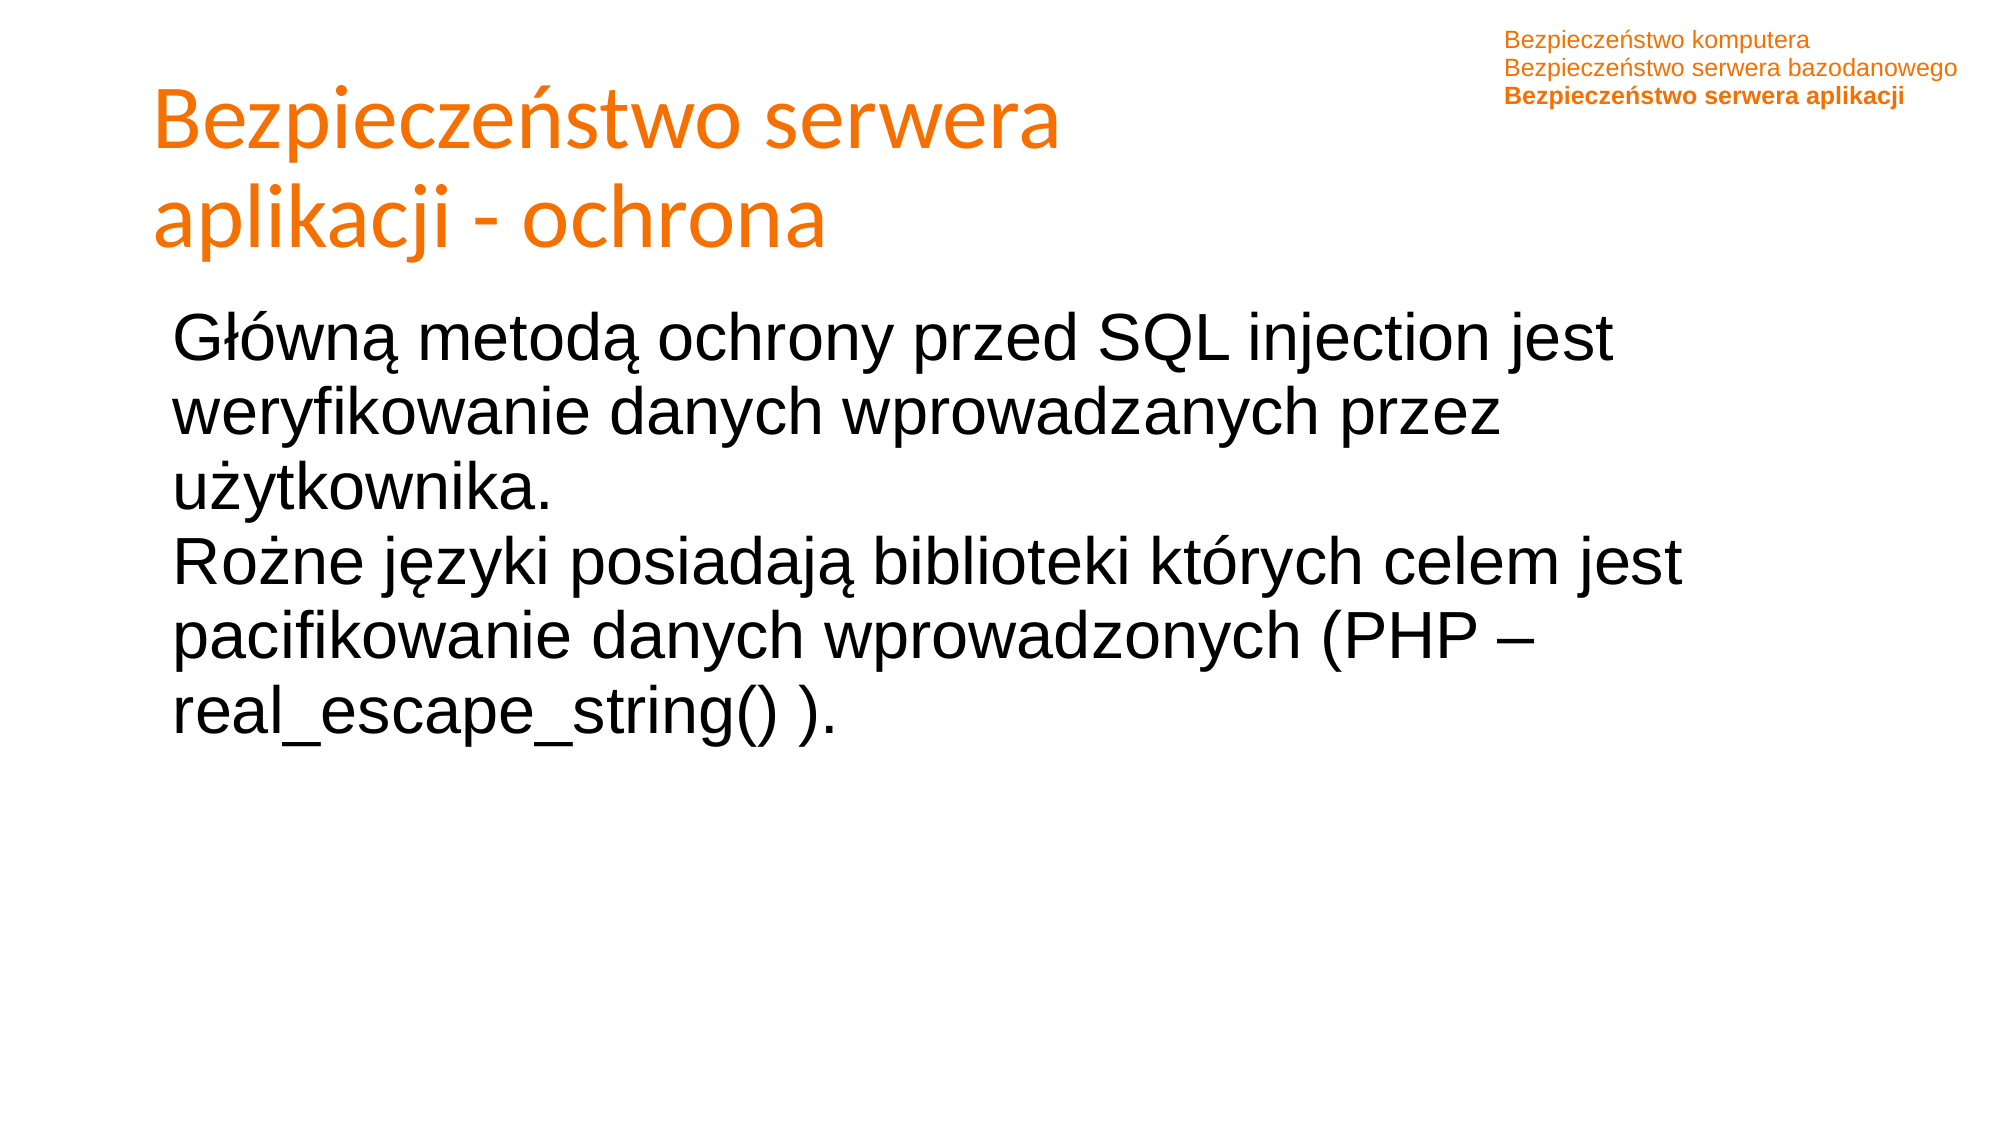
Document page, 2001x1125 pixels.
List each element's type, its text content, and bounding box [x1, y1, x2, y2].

text_box Bezpieczeństwo komputera Bezpieczeństwo serwera bazodanowego Bezpieczeństwo serwera aplikacji [1489, 18, 2000, 122]
subtitle Główną metodą ochrony przed SQL injection jest weryfikowanie danych wprowadzanych przez użytkownika. Rożne języki posiadają biblioteki których celem jest pacifikowanie danych wprowadzonych (PHP – real_escape_string() ). [137, 299, 1863, 1014]
title Bezpieczeństwo serwera aplikacji - ochrona [137, 59, 1863, 278]
